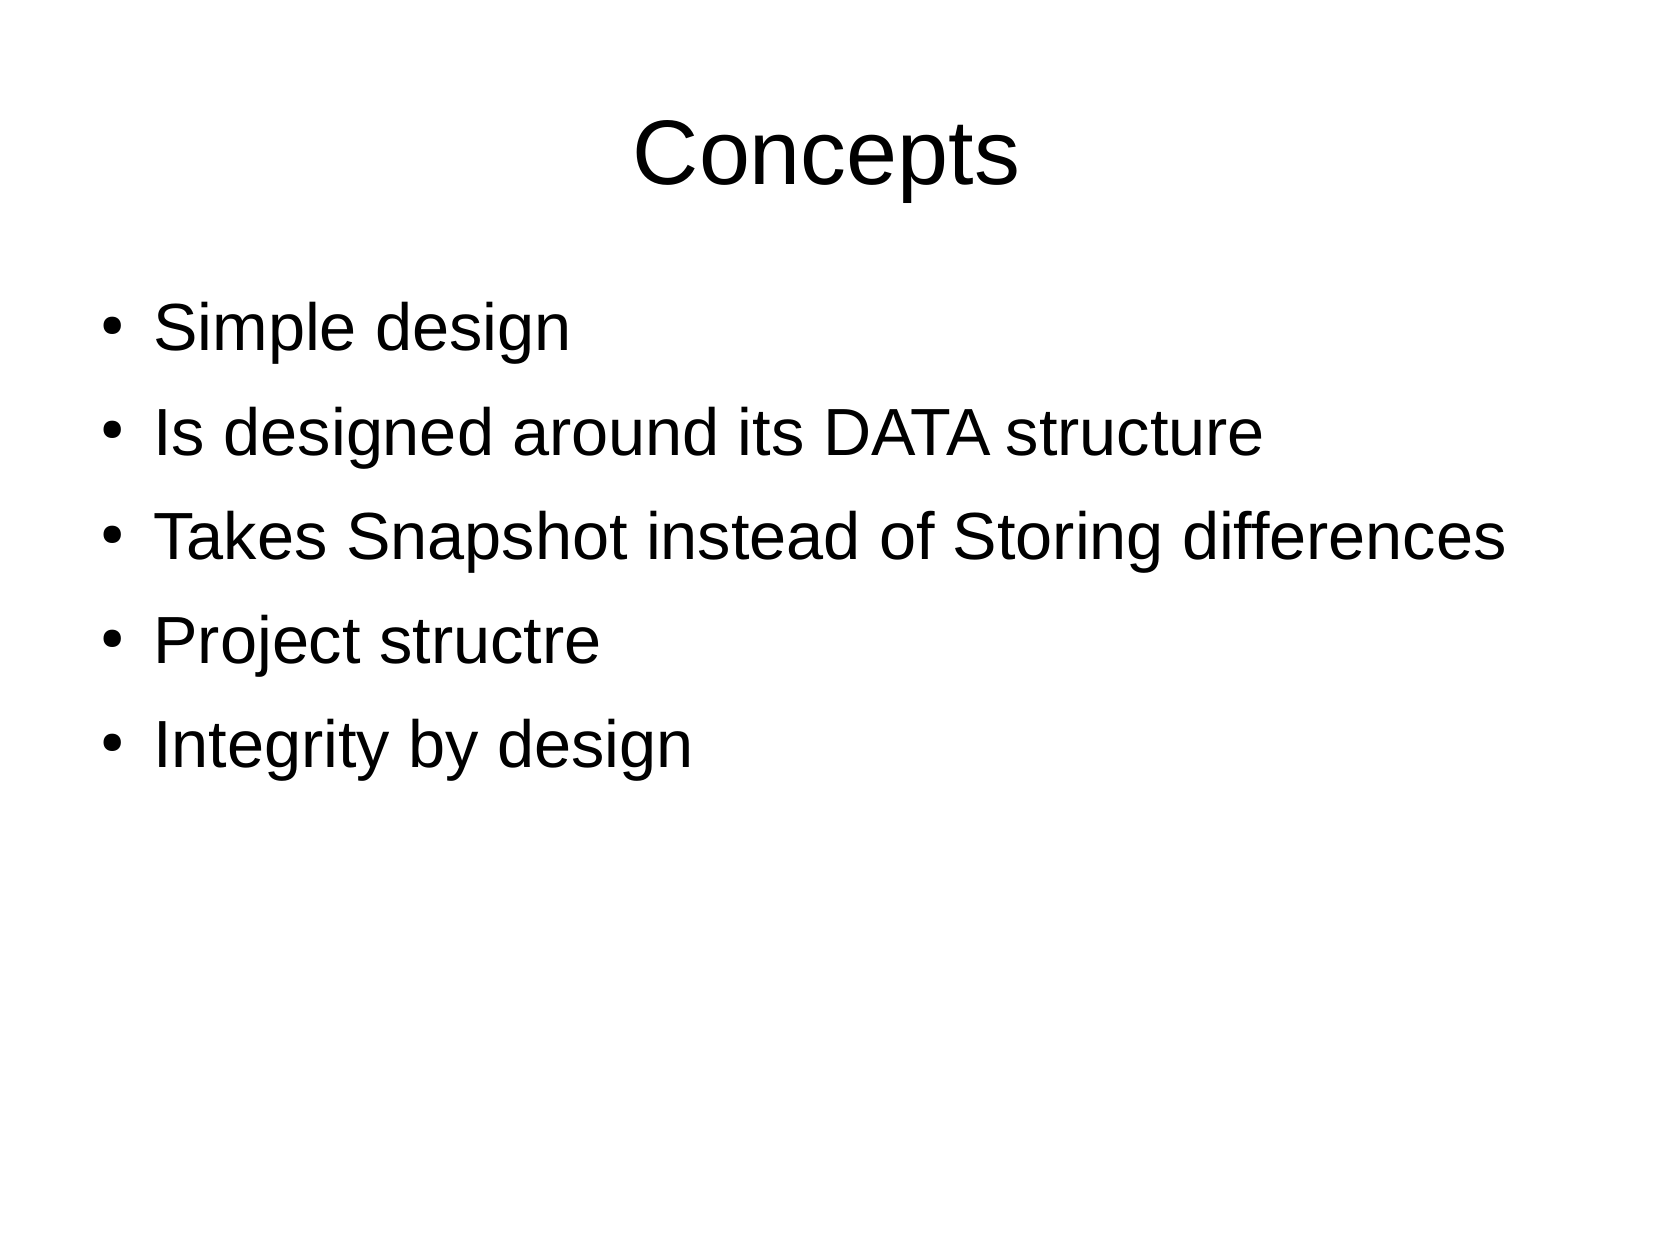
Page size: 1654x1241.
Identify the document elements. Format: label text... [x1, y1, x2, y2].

list Simple design Is designed around its DATA structure Takes Snapshot instead of Storing differences Project structre Integrity by design [82, 290, 1538, 1010]
title Concepts [82, 49, 1571, 257]
